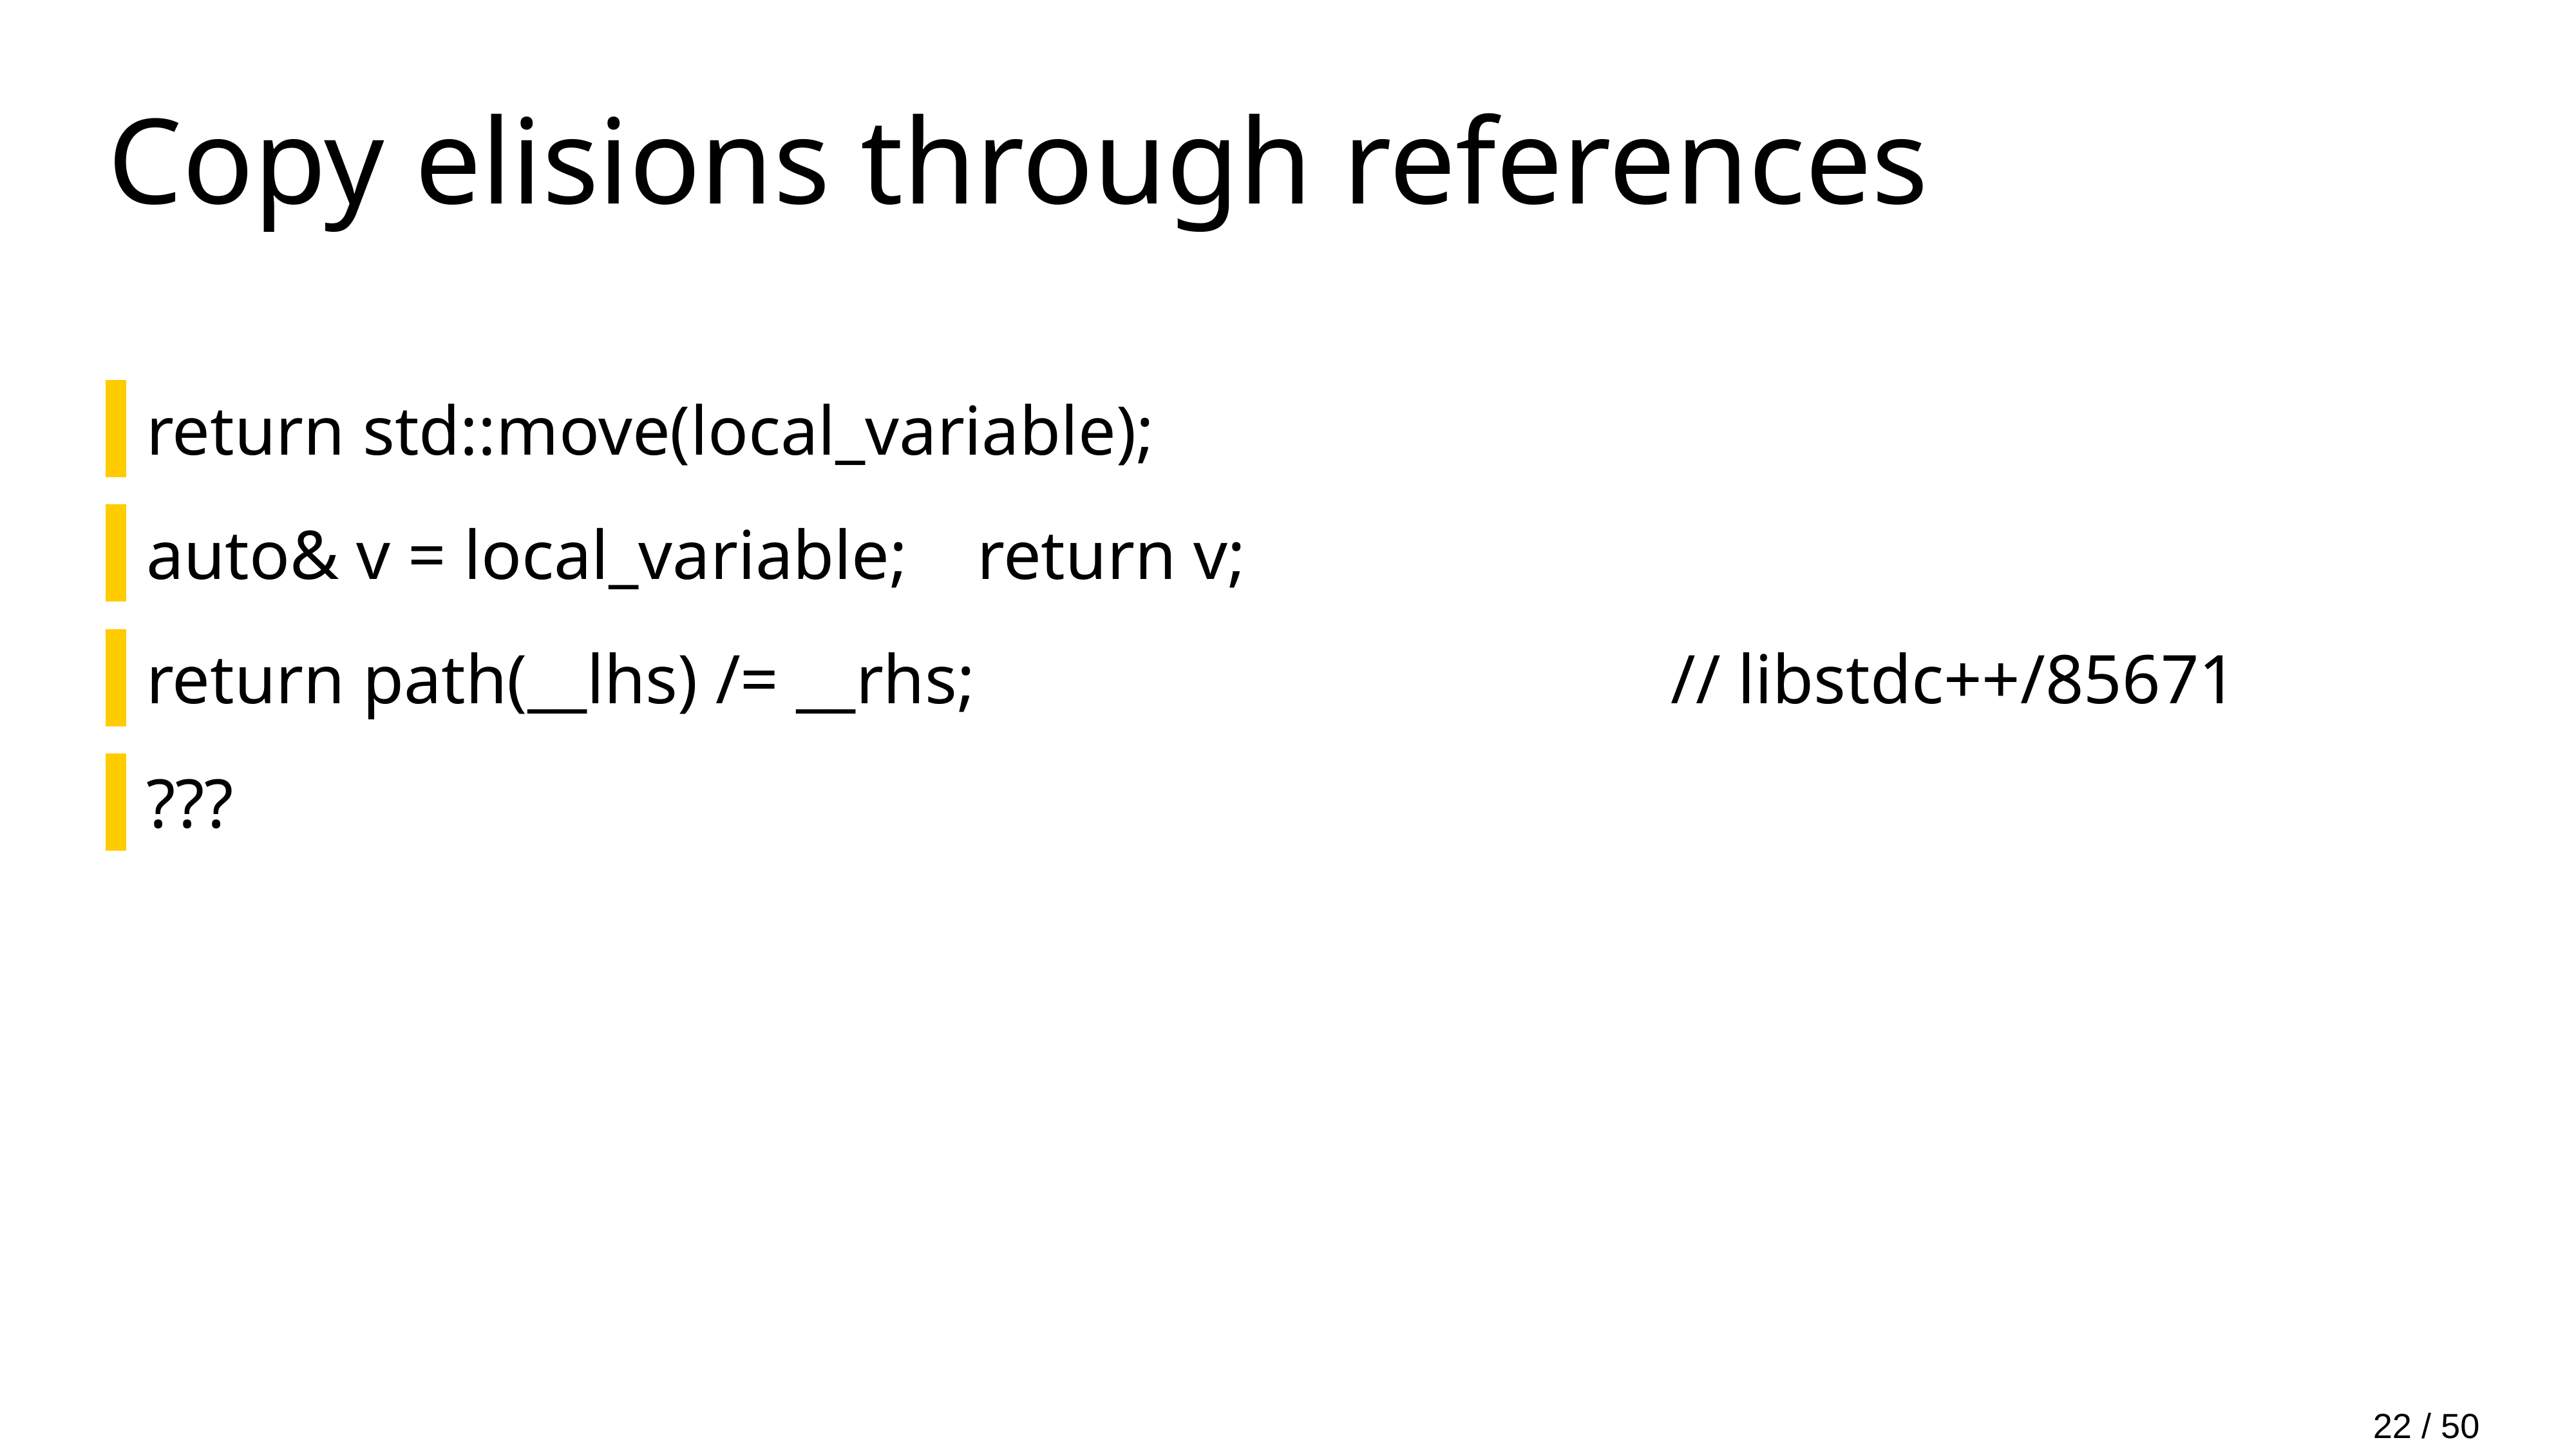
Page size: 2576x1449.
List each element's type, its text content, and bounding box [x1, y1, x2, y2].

title Copy elisions through references [108, 80, 2468, 242]
text_box return std::move(local_variable); auto& v = local_variable; return v; return path(__lhs) /= __rhs; // libstdc++/85671 ??? [96, 364, 2512, 1419]
text_box <number> / 50 [2363, 1402, 2576, 1449]
